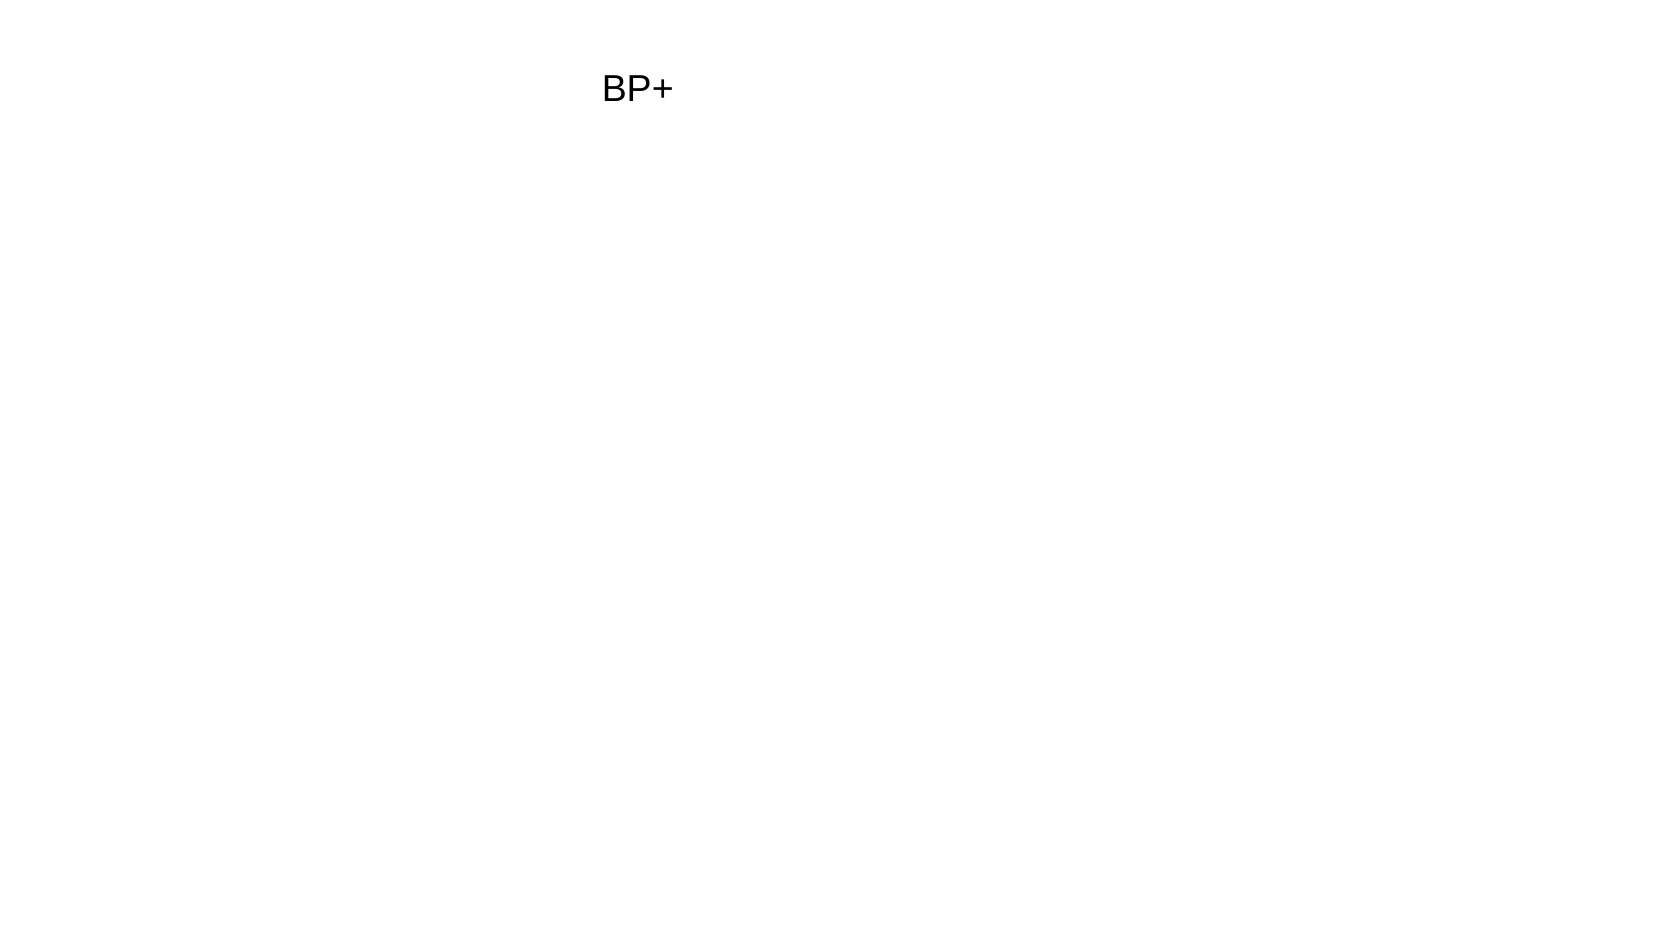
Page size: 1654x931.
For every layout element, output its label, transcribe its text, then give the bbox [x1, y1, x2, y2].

text_box BP+ [587, 59, 689, 117]
